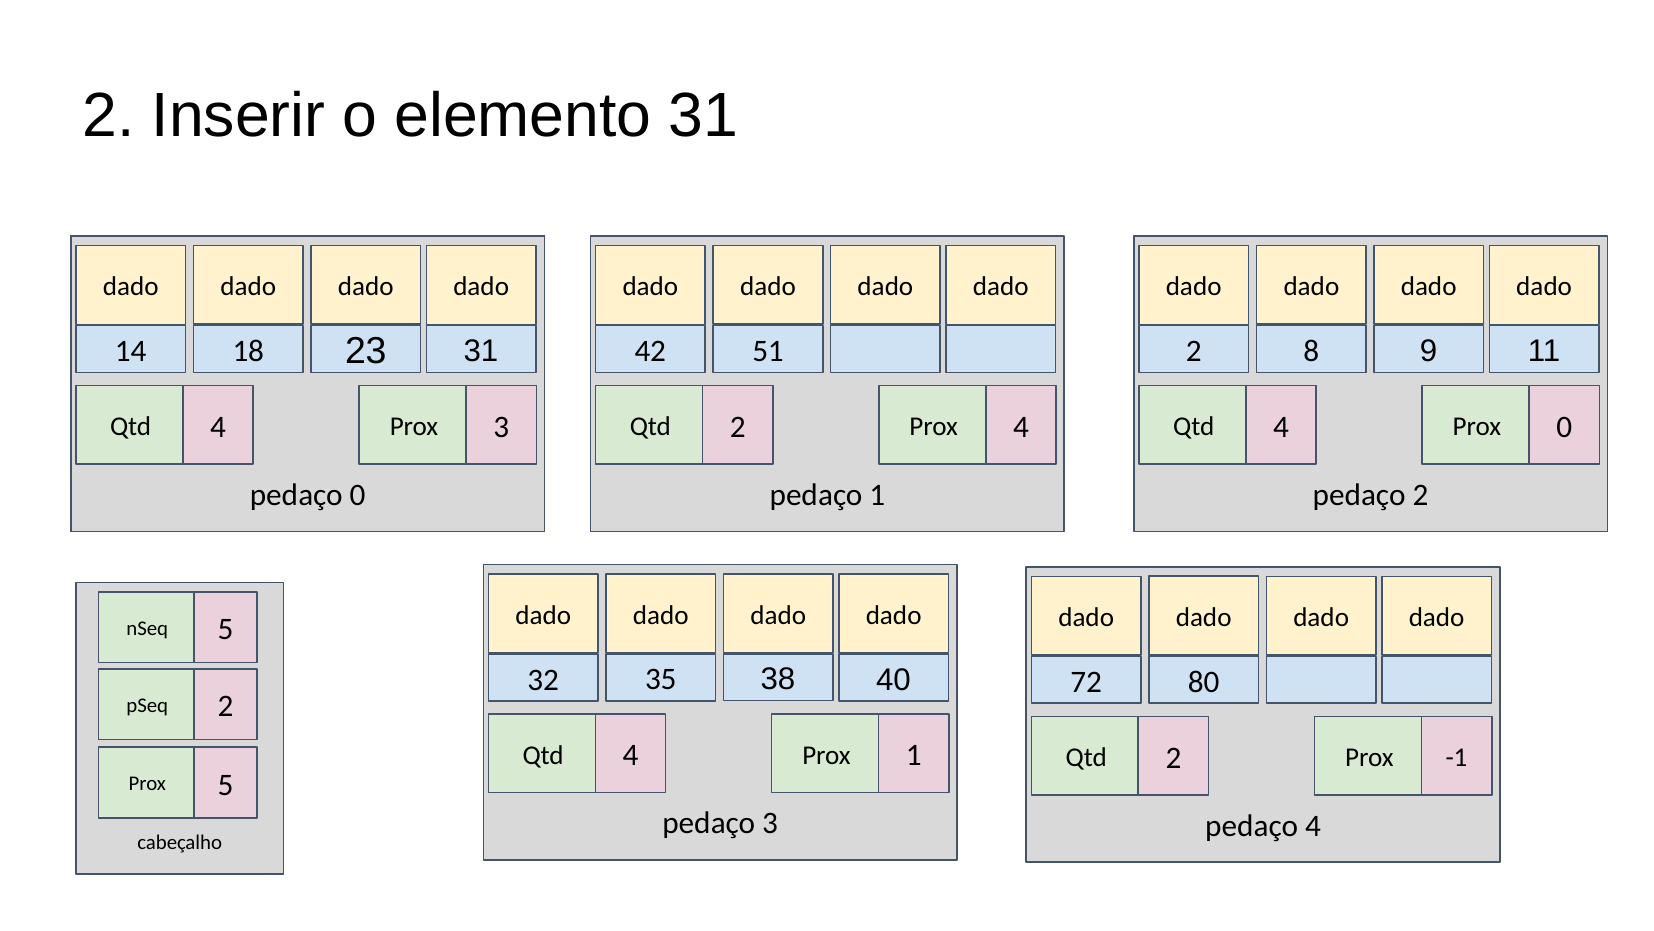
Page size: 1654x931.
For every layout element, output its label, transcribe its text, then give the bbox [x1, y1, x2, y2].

text_box 2 [193, 668, 257, 740]
text_box 51 [713, 325, 823, 373]
text_box pedaço 4 [1026, 566, 1500, 863]
text_box 32 [488, 654, 598, 701]
text_box dado [1148, 576, 1259, 655]
text_box 38 [723, 653, 833, 701]
text_box 1 [878, 713, 949, 793]
text_box dado [838, 574, 949, 653]
text_box Qtd [75, 385, 182, 465]
text_box dado [75, 245, 186, 325]
text_box 2 [1138, 325, 1249, 373]
text_box Qtd [488, 713, 595, 793]
text_box 4 [1245, 385, 1317, 465]
text_box 80 [1148, 656, 1259, 704]
text_box pedaço 1 [590, 236, 1065, 532]
text_box 4 [182, 385, 254, 465]
text_box 23 [310, 325, 421, 373]
text_box dado [595, 245, 706, 325]
text_box [946, 325, 1056, 373]
text_box dado [946, 245, 1056, 325]
text_box dado [1031, 576, 1141, 656]
text_box dado [488, 574, 598, 653]
text_box pedaço 0 [70, 236, 545, 532]
text_box pSeq [98, 668, 193, 740]
text_box dado [193, 245, 304, 325]
text_box 2 [1138, 716, 1209, 795]
text_box Prox [359, 385, 466, 465]
text_box Prox [98, 747, 193, 818]
text_box dado [1256, 245, 1367, 325]
text_box 5 [193, 591, 257, 663]
text_box 31 [426, 325, 536, 373]
text_box 11 [1489, 325, 1599, 373]
text_box nSeq [98, 591, 193, 663]
text_box dado [713, 245, 823, 325]
text_box 8 [1256, 325, 1367, 373]
text_box 0 [1529, 385, 1600, 465]
text_box Prox [878, 385, 985, 465]
text_box [1381, 656, 1492, 704]
text_box 72 [1031, 656, 1141, 704]
text_box 3 [466, 385, 537, 465]
text_box 14 [75, 325, 186, 373]
text_box Prox [771, 713, 878, 793]
text_box dado [605, 573, 716, 653]
text_box 9 [1373, 325, 1484, 373]
text_box dado [1266, 576, 1376, 655]
text_box dado [1489, 245, 1599, 325]
text_box 18 [193, 325, 304, 373]
text_box pedaço 3 [483, 564, 957, 860]
text_box dado [1381, 576, 1492, 656]
text_box 2 [702, 385, 773, 465]
text_box 4 [595, 713, 666, 793]
text_box 5 [193, 747, 257, 818]
text_box [1266, 656, 1376, 704]
text_box 40 [838, 654, 949, 701]
text_box dado [1138, 245, 1249, 325]
text_box dado [830, 245, 941, 325]
text_box cabeçalho [76, 582, 284, 875]
text_box dado [723, 574, 833, 653]
text_box Prox [1314, 716, 1421, 795]
text_box pedaço 2 [1133, 236, 1608, 532]
text_box dado [1373, 245, 1484, 325]
text_box 35 [605, 653, 716, 701]
text_box dado [310, 245, 421, 325]
text_box 42 [595, 325, 706, 373]
text_box 4 [985, 385, 1057, 465]
text_box -1 [1421, 716, 1492, 795]
text_box Qtd [1138, 385, 1245, 465]
text_box Qtd [595, 385, 702, 465]
text_box dado [426, 245, 536, 325]
text_box Qtd [1031, 716, 1138, 795]
text_box Prox [1422, 385, 1529, 465]
title 2. Inserir o elemento 31 [82, 37, 1571, 193]
text_box [830, 325, 941, 373]
